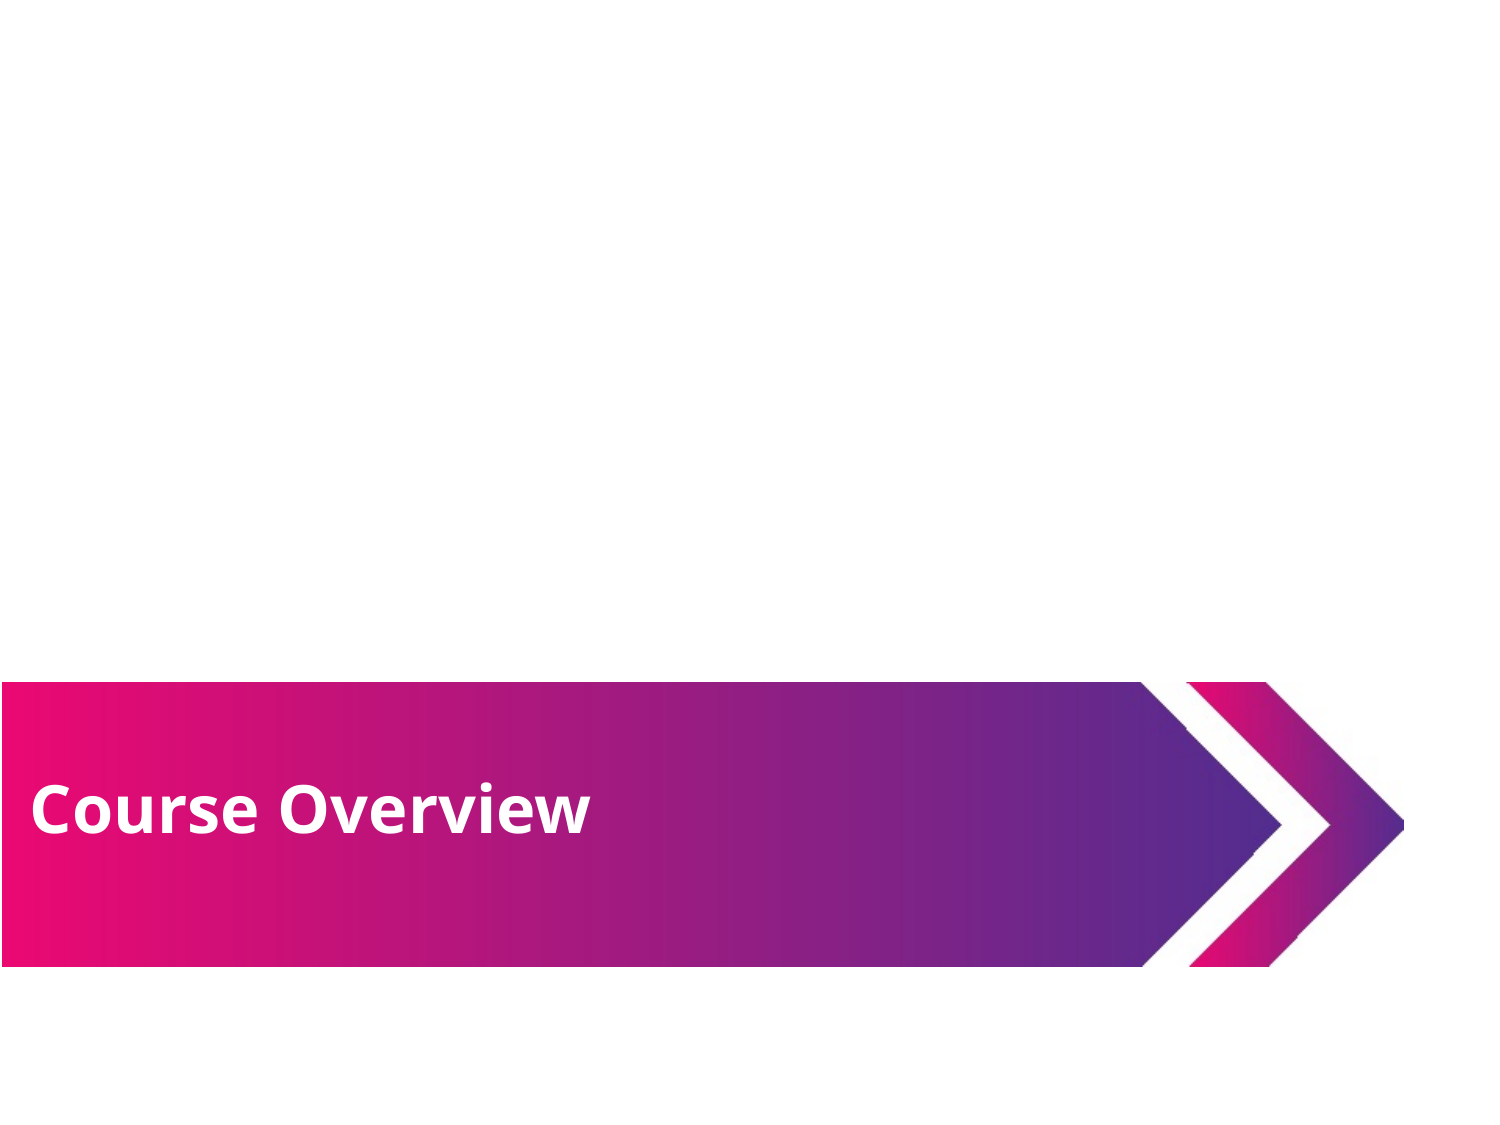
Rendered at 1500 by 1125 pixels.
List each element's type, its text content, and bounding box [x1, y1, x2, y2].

text_box Course Overview [15, 758, 1155, 890]
picture [2, 682, 1404, 967]
